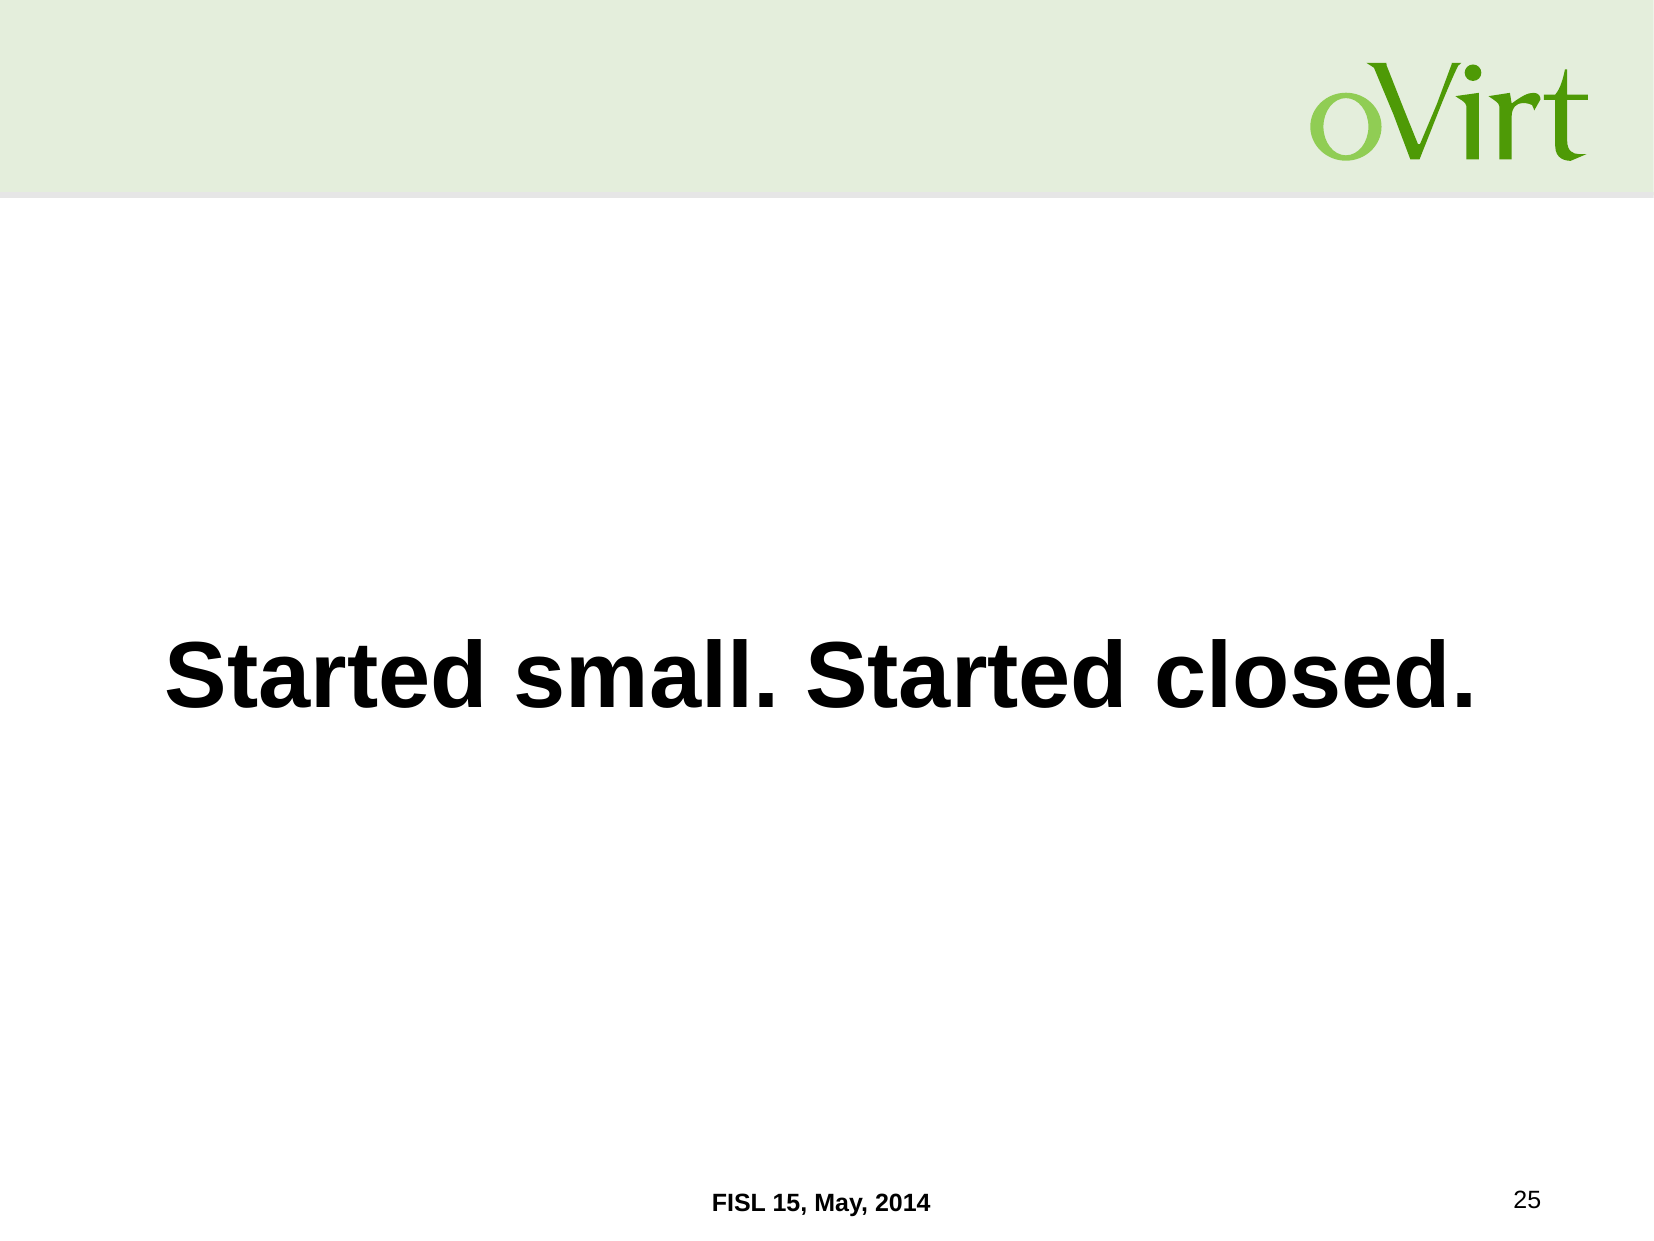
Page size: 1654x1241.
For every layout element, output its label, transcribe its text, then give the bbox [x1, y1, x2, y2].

text_box Started small. Started closed. [150, 615, 1654, 750]
